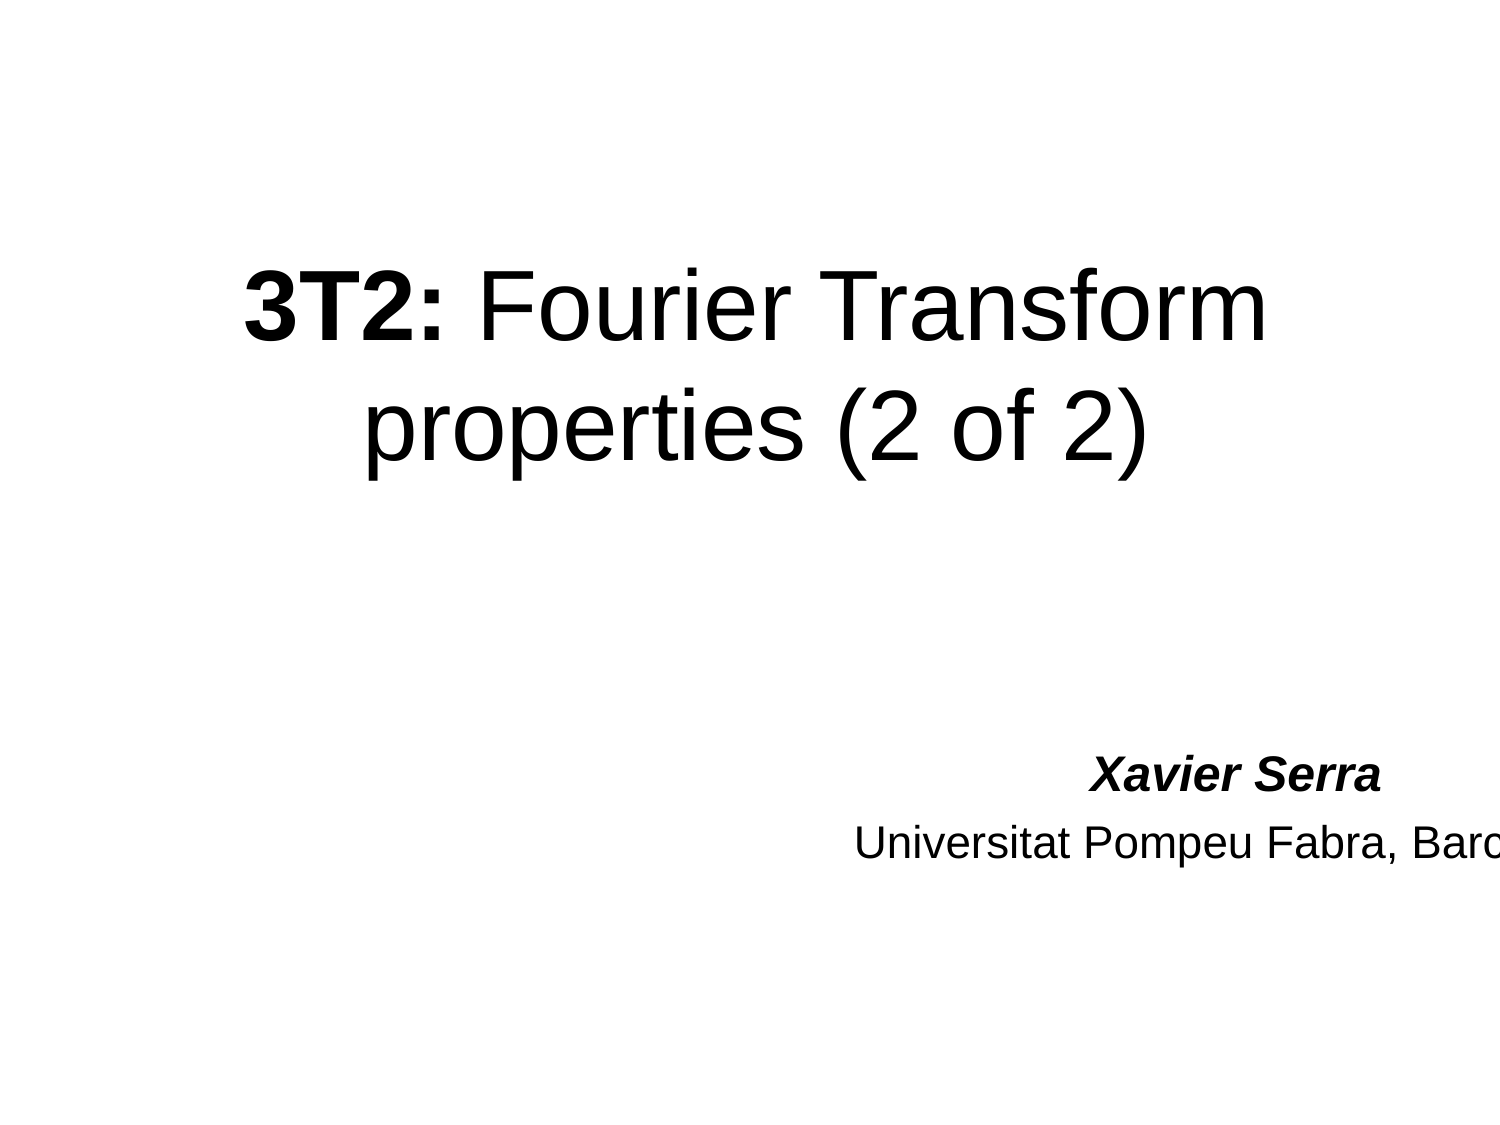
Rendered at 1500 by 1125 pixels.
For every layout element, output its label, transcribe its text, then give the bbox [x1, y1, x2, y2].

title 3T2: Fourier Transform properties (2 of 2) [48, 90, 1429, 631]
text_box Xavier Serra Universitat Pompeu Fabra, Barcelona [779, 738, 1500, 915]
